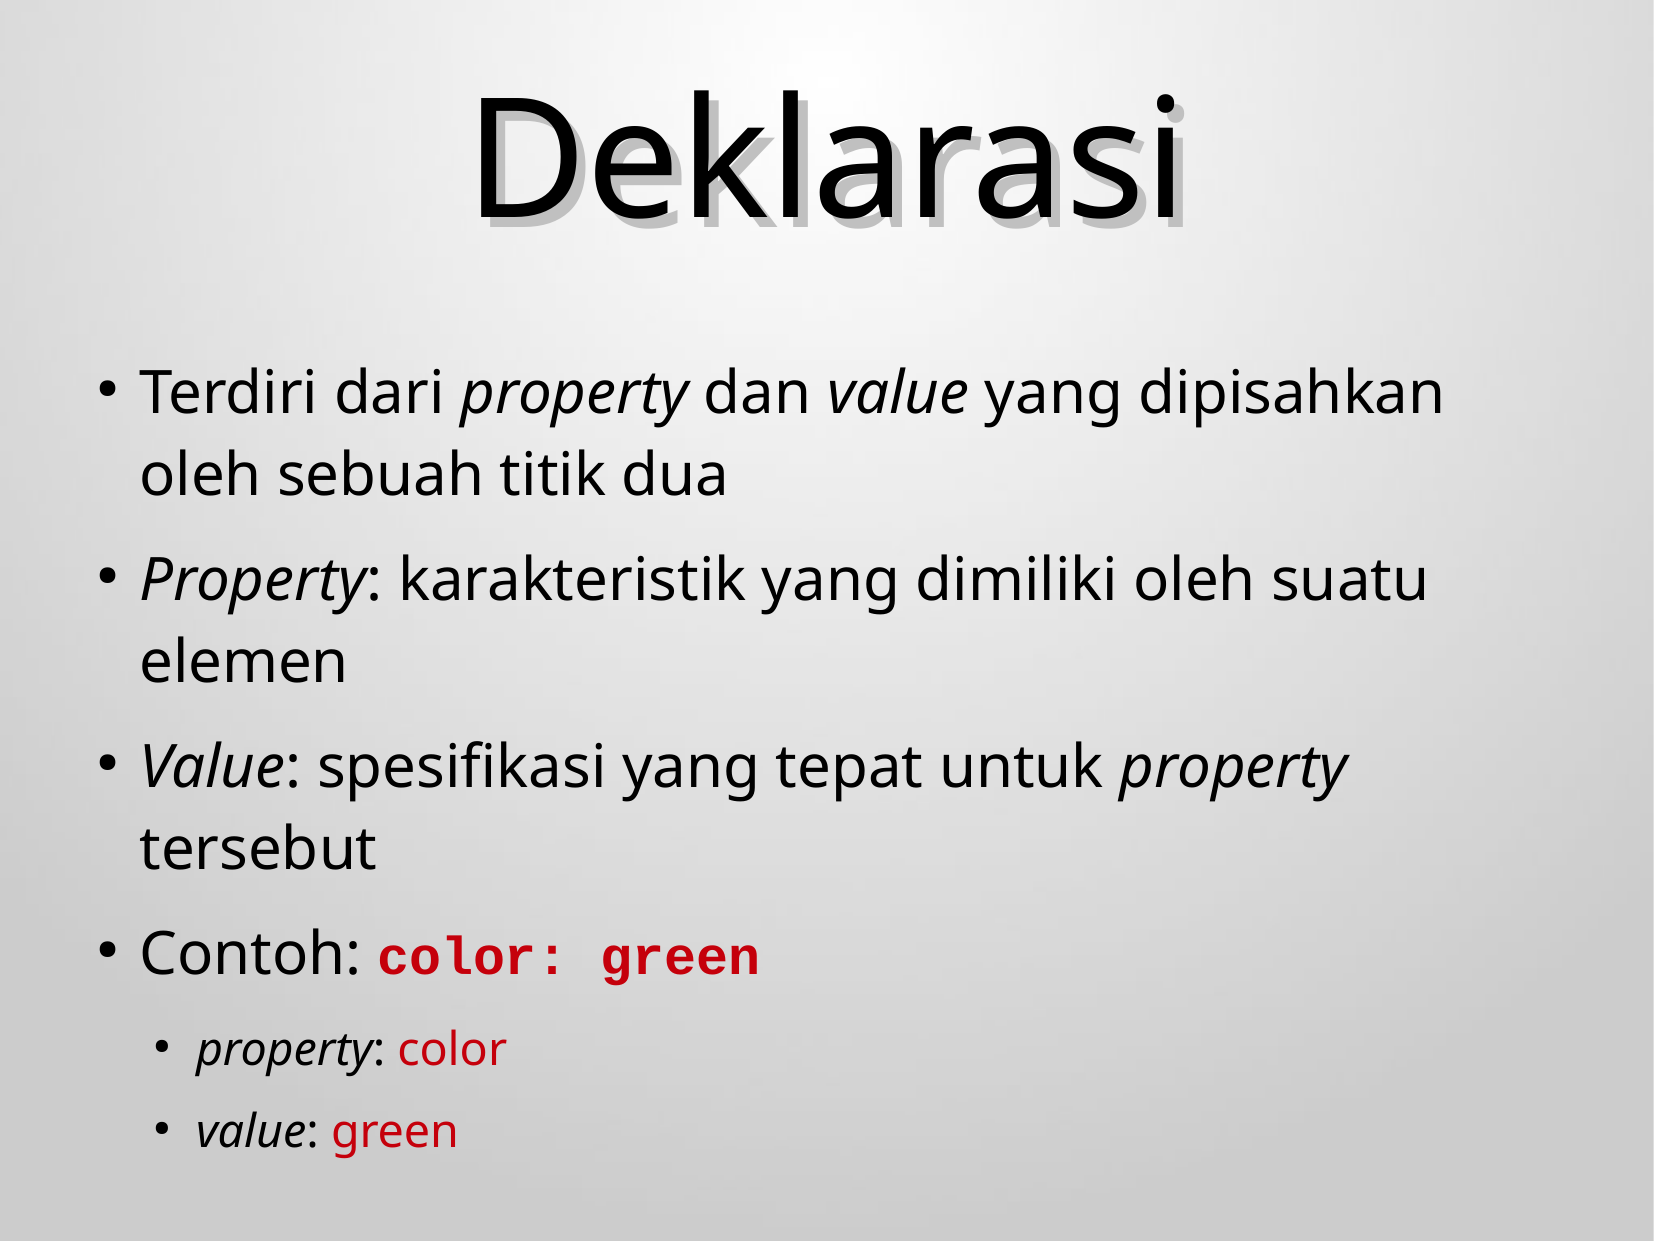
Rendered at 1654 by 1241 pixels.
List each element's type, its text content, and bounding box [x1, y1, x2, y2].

list Terdiri dari property dan value yang dipisahkan oleh sebuah titik dua Property: karakteristik yang dimiliki oleh suatu elemen Value: spesifikasi yang tepat untuk property tersebut Contoh: color: green property: color value: green [82, 349, 1571, 1168]
title Deklarasi [82, 49, 1571, 257]
picture [0, 0, 1654, 1241]
